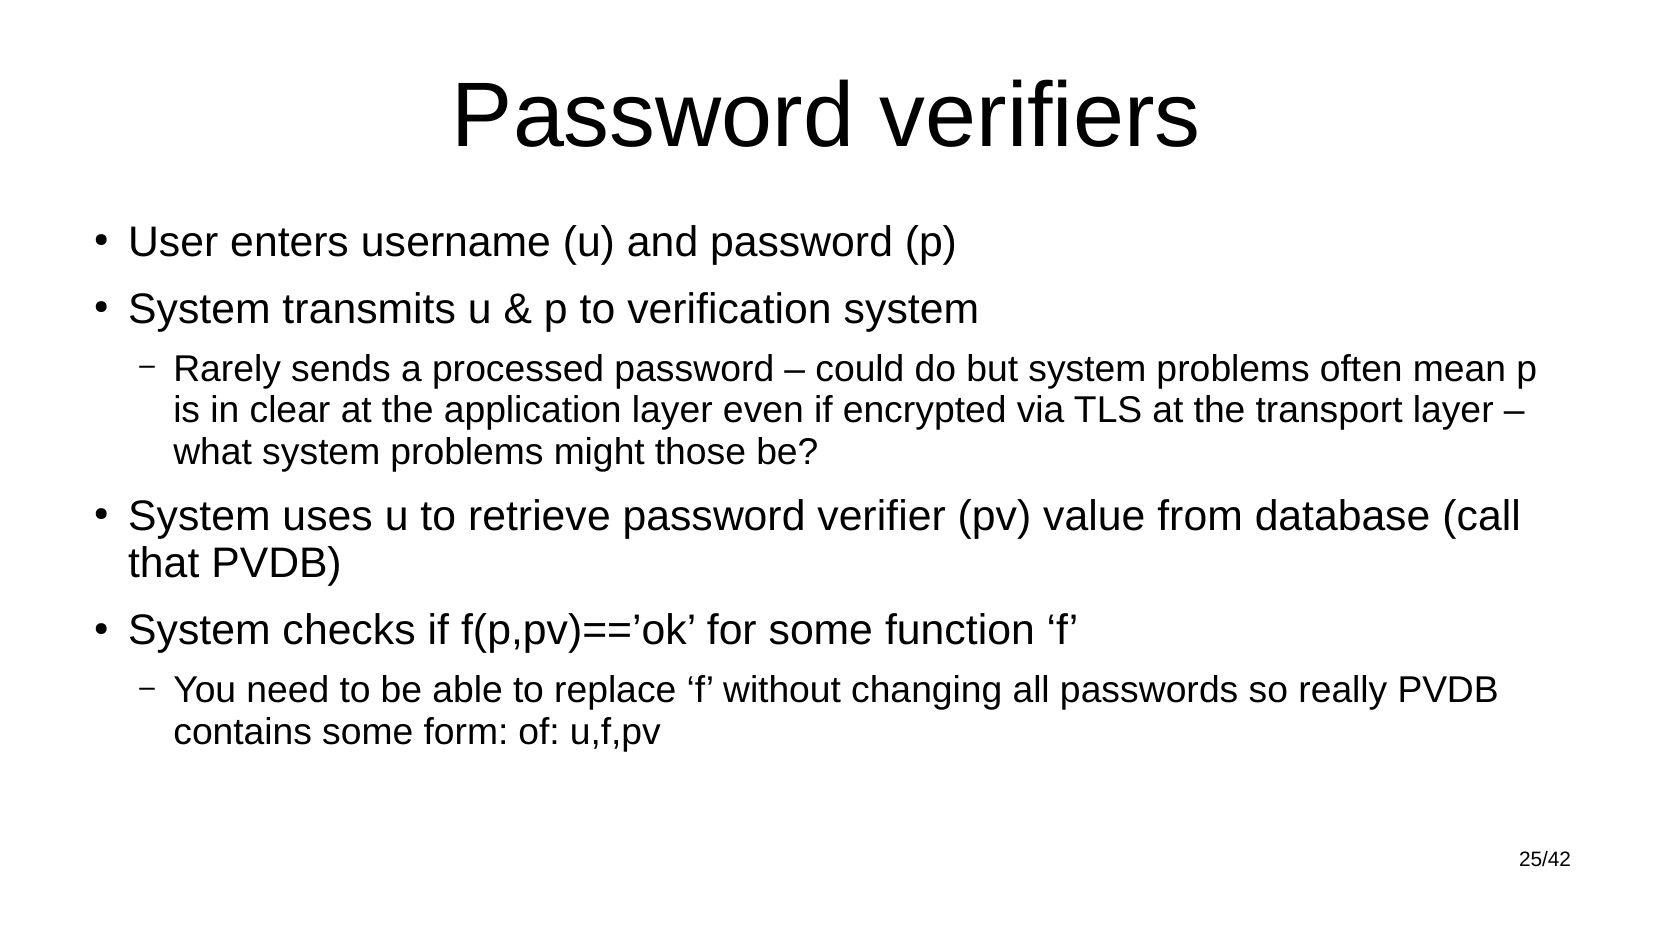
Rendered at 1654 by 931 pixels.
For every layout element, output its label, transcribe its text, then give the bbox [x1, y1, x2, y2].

list User enters username (u) and password (p) System transmits u & p to verification system Rarely sends a processed password – could do but system problems often mean p is in clear at the application layer even if encrypted via TLS at the transport layer – what system problems might those be? System uses u to retrieve password verifier (pv) value from database (call that PVDB) System checks if f(p,pv)==’ok’ for some function ‘f’ You need to be able to replace ‘f’ without changing all passwords so really PVDB contains some form: of: u,f,pv [82, 217, 1571, 758]
title Password verifiers [82, 37, 1571, 193]
